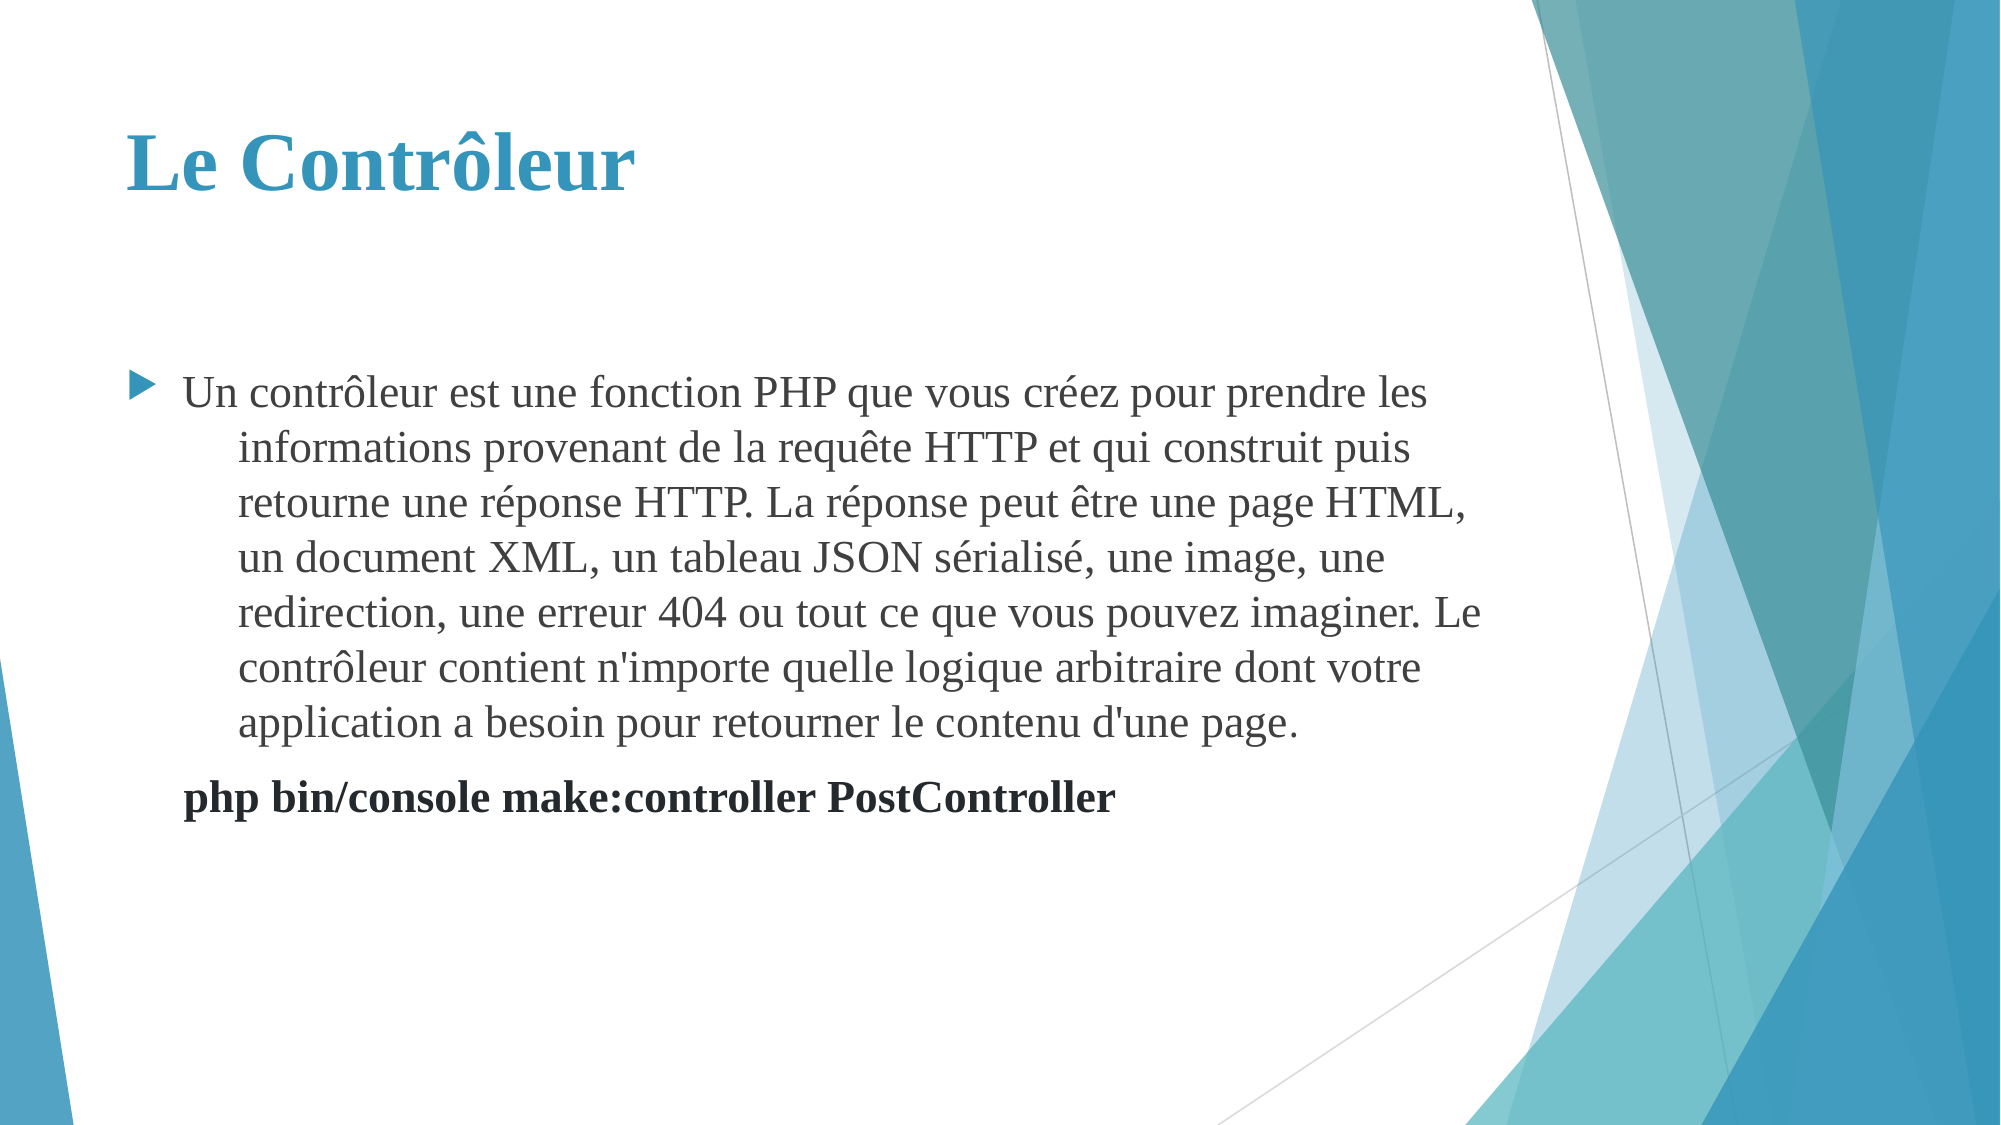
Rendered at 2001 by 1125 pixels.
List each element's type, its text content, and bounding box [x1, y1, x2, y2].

list Un contrôleur est une fonction PHP que vous créez pour prendre les informations provenant de la requête HTTP et qui construit puis retourne une réponse HTTP. La réponse peut être une page HTML, un document XML, un tableau JSON sérialisé, une image, une redirection, une erreur 404 ou tout ce que vous pouvez imaginer. Le contrôleur contient n'importe quelle logique arbitraire dont votre application a besoin pour retourner le contenu d'une page. php bin/console make:controller PostController [111, 354, 1522, 992]
title Le Contrôleur [111, 99, 1522, 317]
